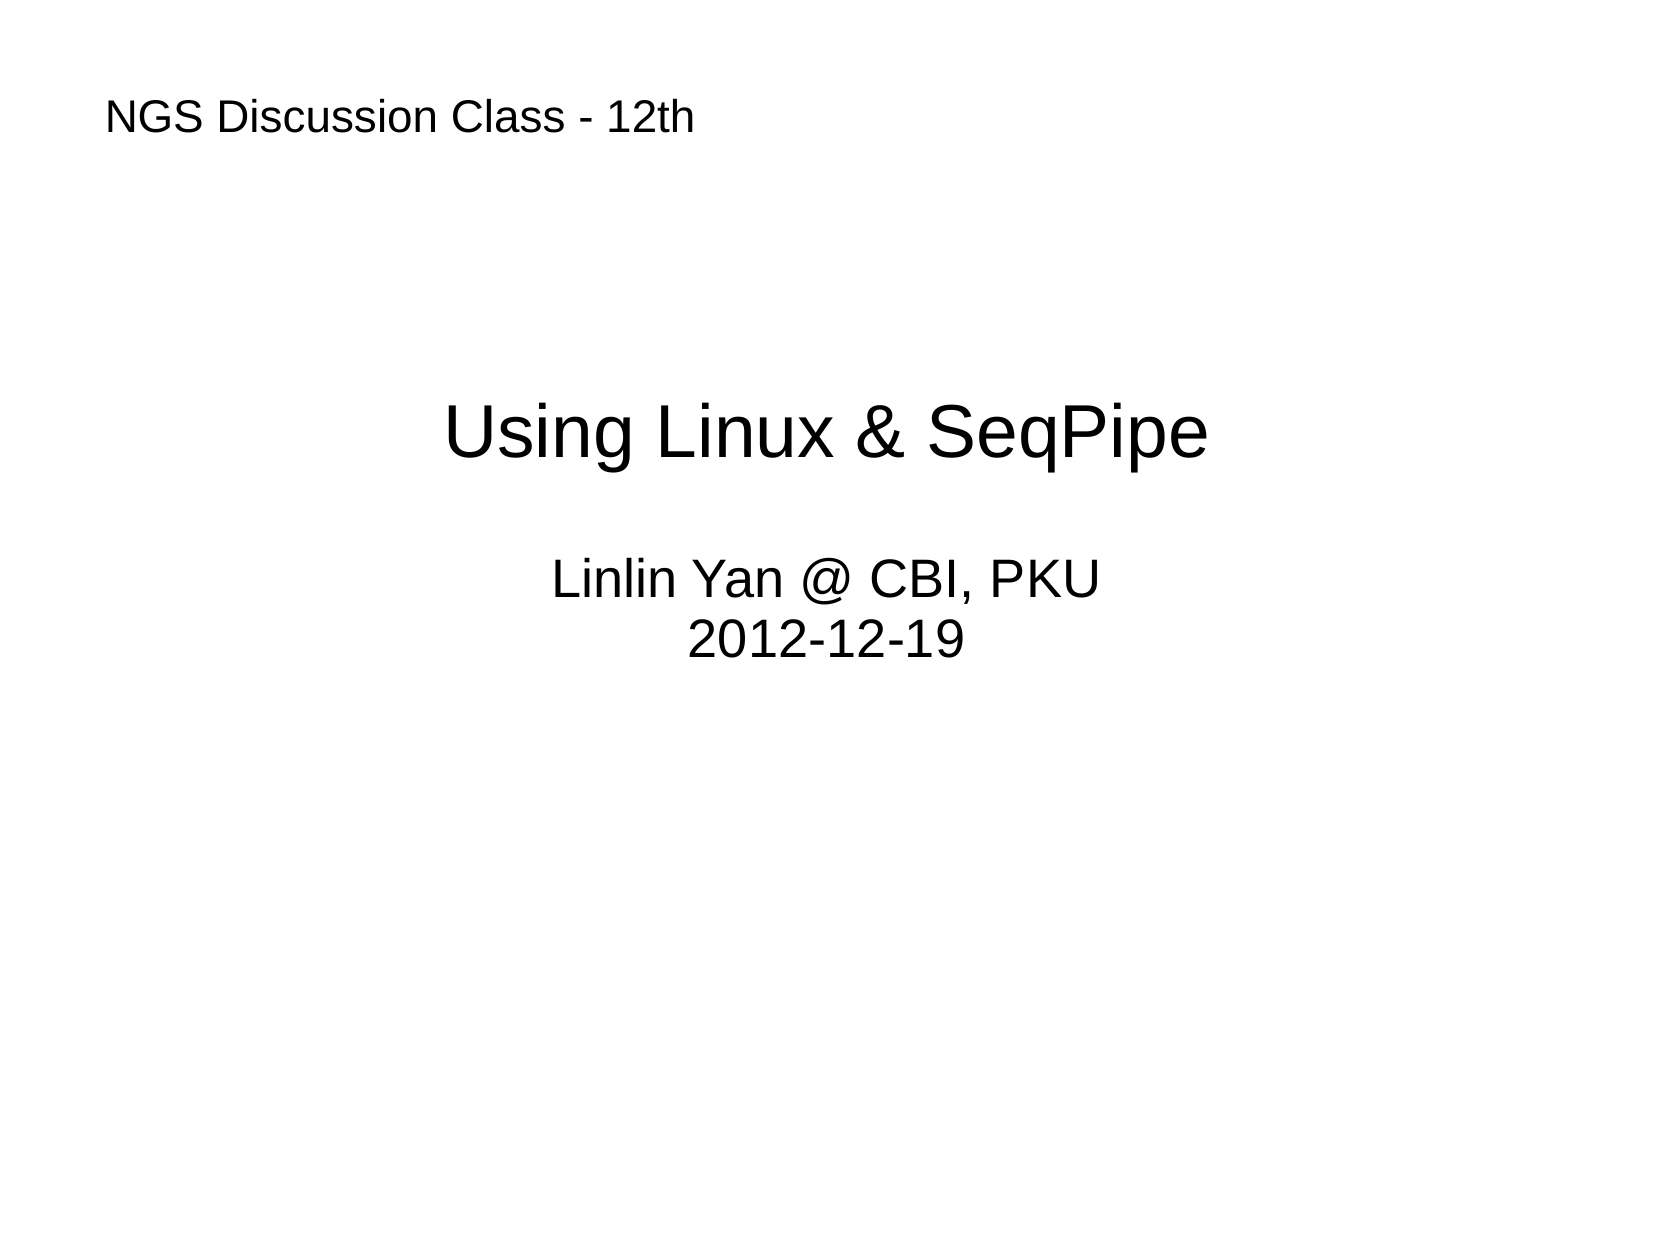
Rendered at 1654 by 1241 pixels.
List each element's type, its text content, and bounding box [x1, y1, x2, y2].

subtitle Using Linux & SeqPipe Linlin Yan @ CBI, PKU 2012-12-19 [82, 49, 1571, 1010]
text_box NGS Discussion Class - 12th [90, 83, 711, 151]
